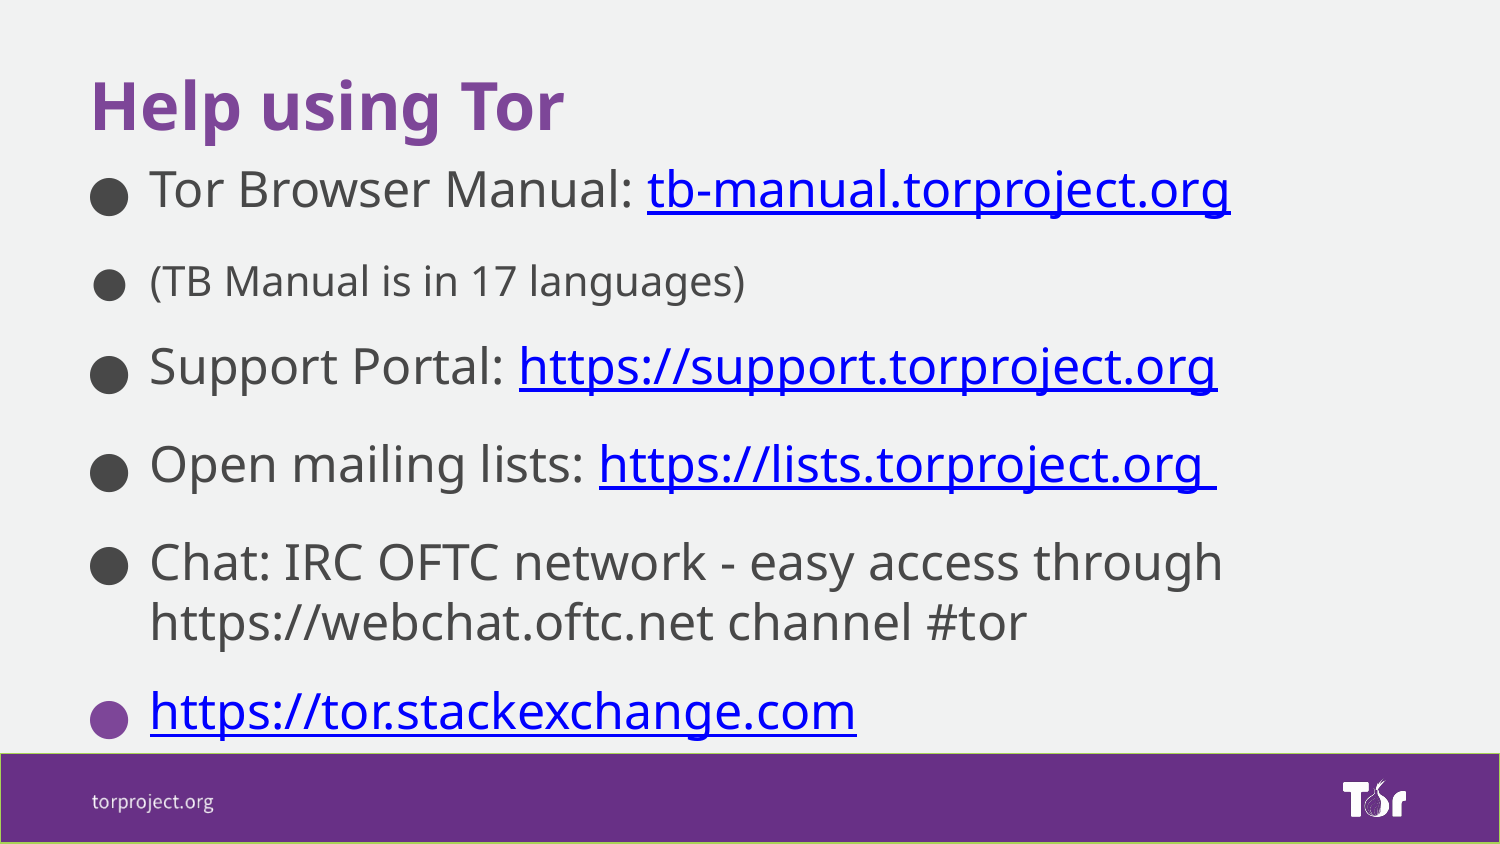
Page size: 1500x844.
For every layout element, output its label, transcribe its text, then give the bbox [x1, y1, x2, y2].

picture [75, 780, 604, 821]
text_box Tor Browser Manual: tb-manual.torproject.org (TB Manual is in 17 languages) Support Portal: https://support.torproject.org Open mailing lists: https://lists.torproject.org Chat: IRC OFTC network - easy access through https://webchat.oftc.net channel #tor https://tor.stackexchange.com [60, 149, 1410, 707]
text_box Help using Tor [75, 33, 1425, 174]
picture [1343, 778, 1406, 817]
